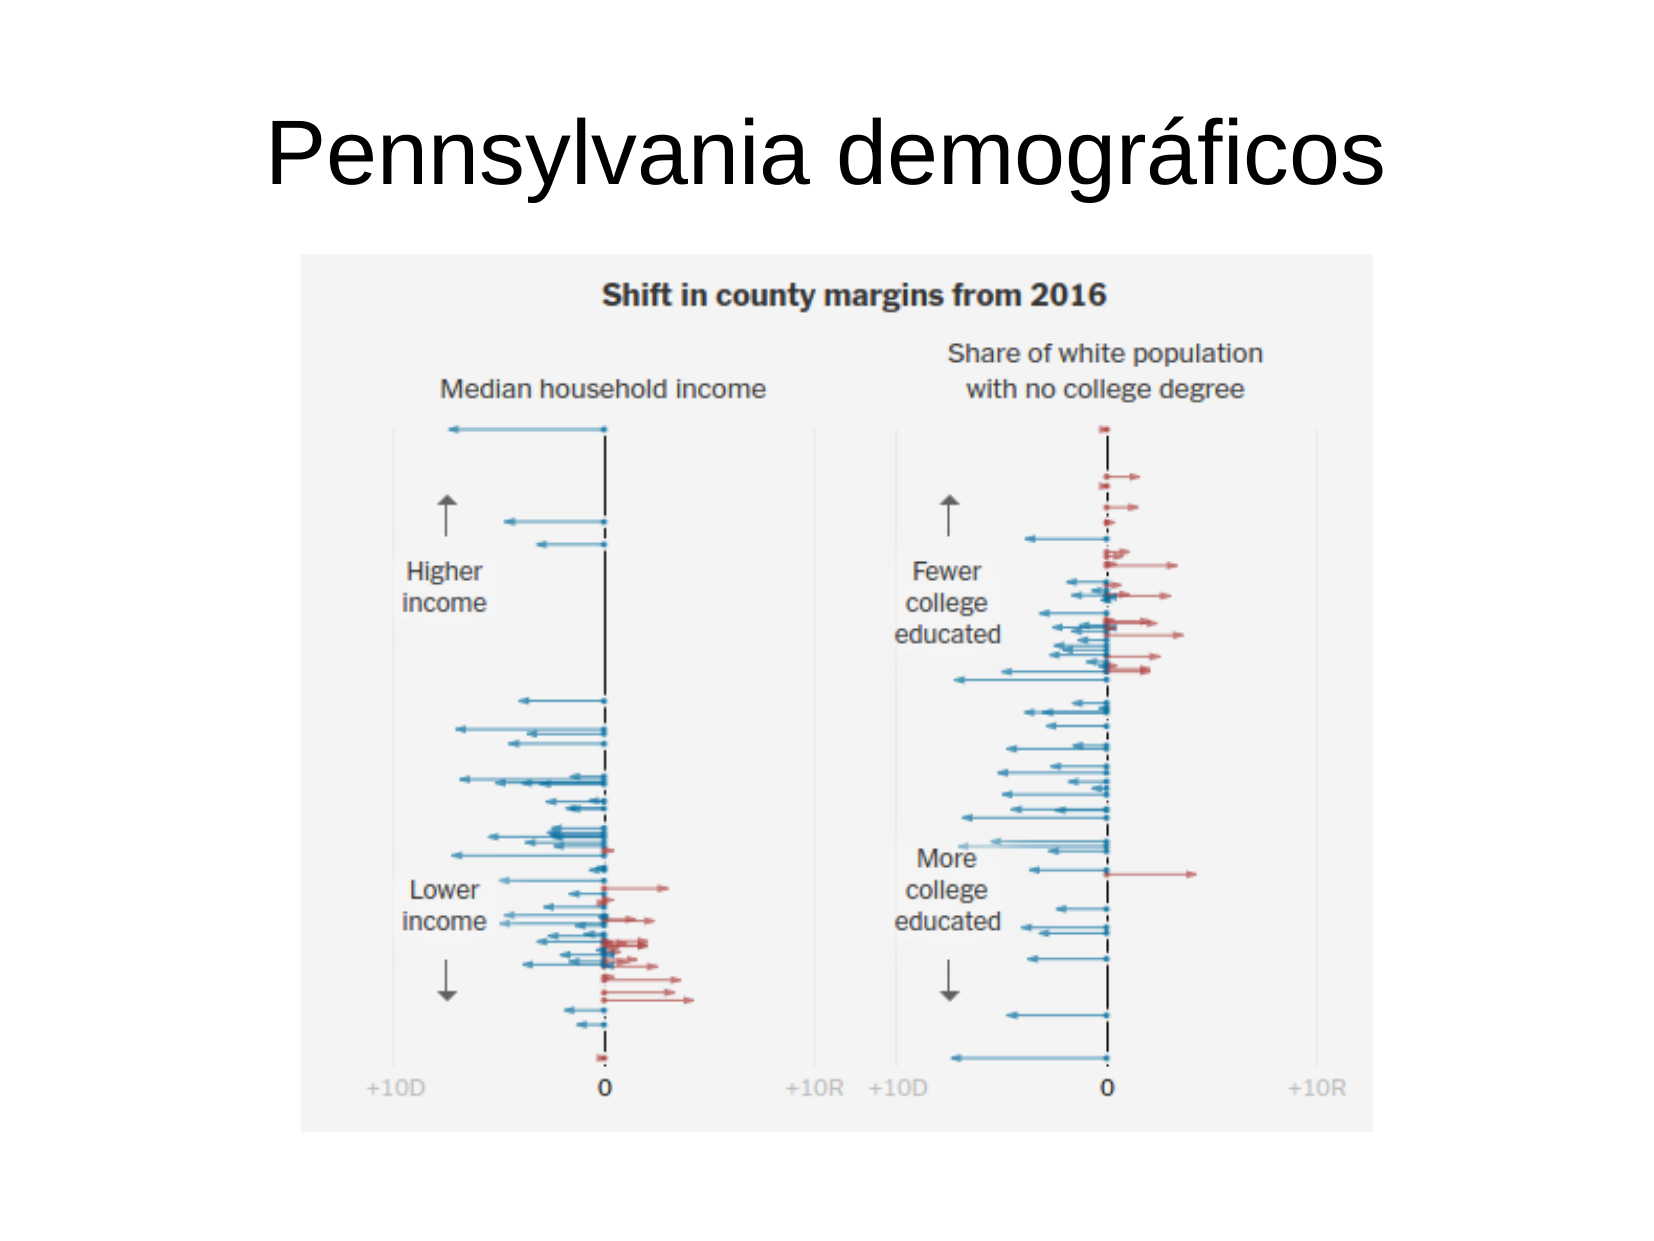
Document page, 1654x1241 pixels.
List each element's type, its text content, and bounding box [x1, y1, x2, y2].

picture [301, 254, 1373, 1132]
title Pennsylvania demográficos [82, 49, 1571, 257]
